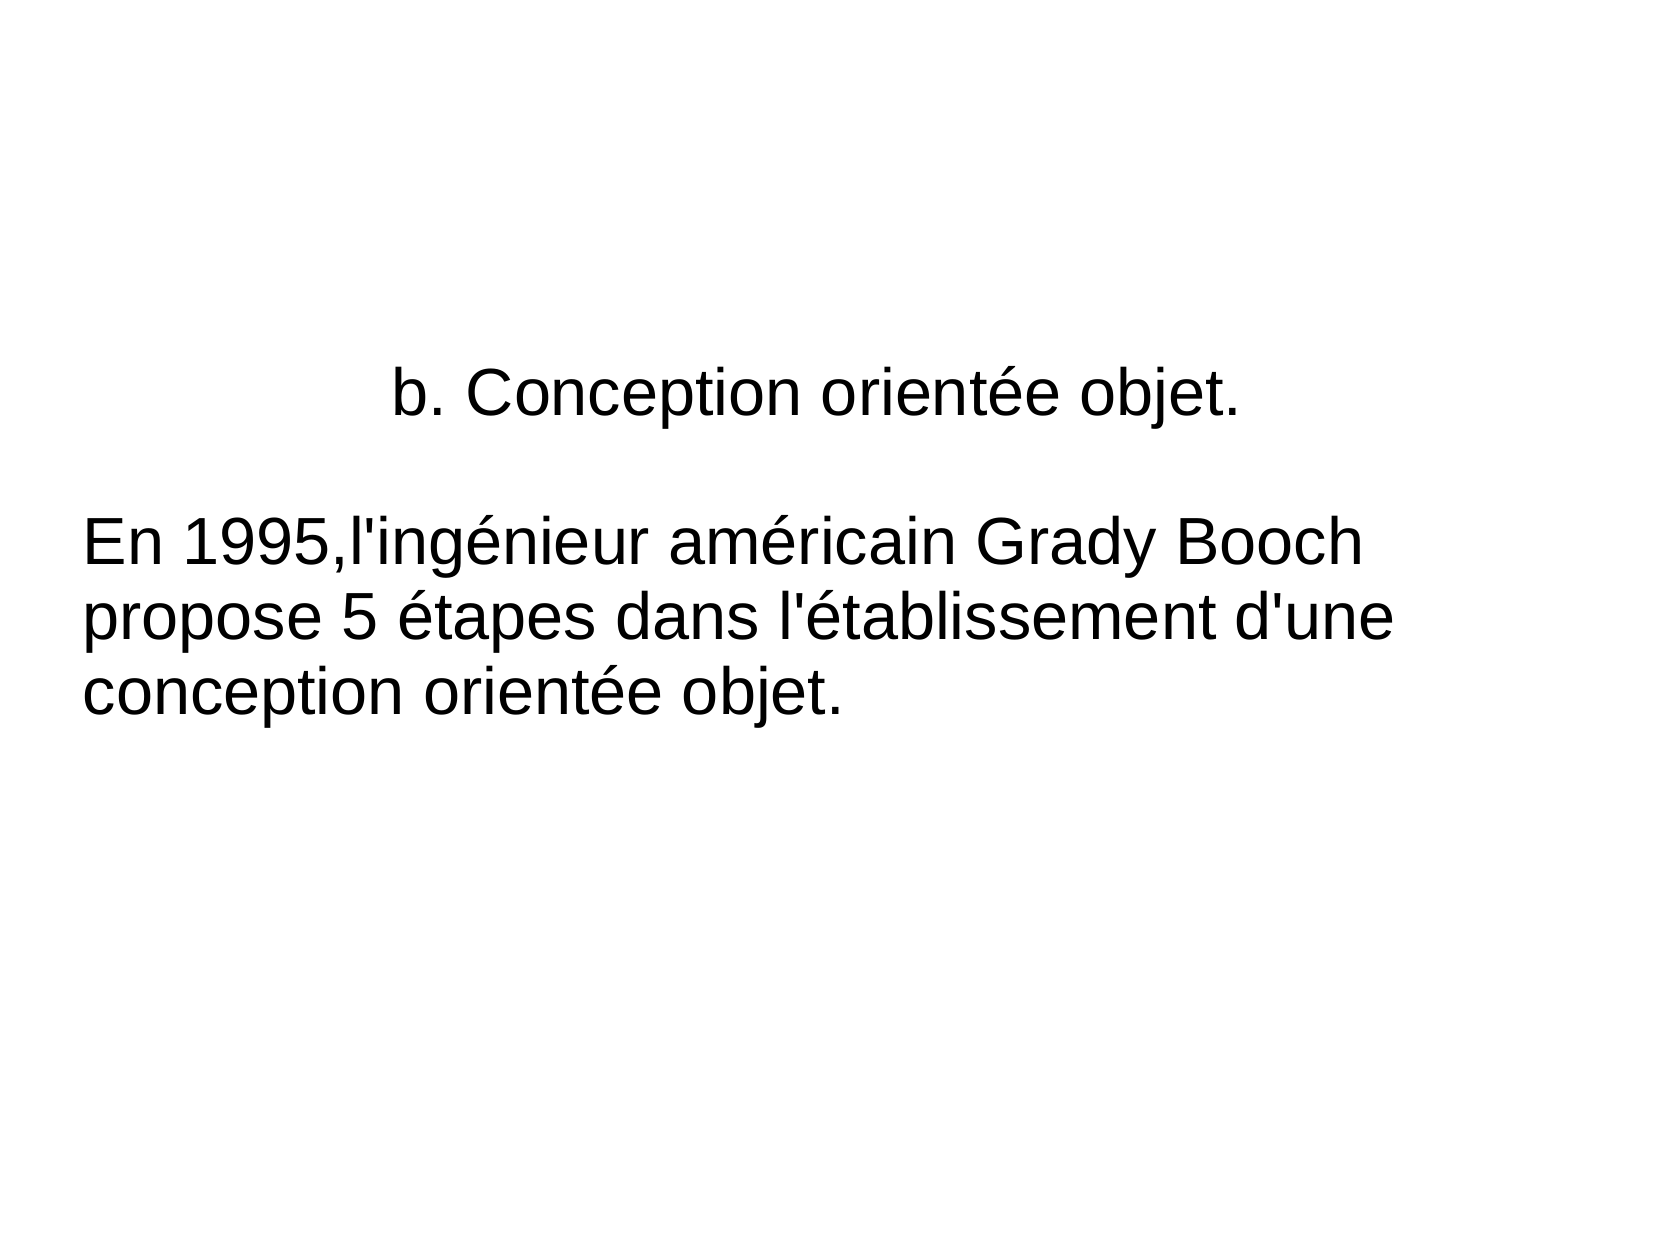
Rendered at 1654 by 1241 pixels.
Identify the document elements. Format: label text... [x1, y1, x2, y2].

subtitle b. Conception orientée objet. En 1995,l'ingénieur américain Grady Booch propose 5 étapes dans l'établissement d'une conception orientée objet. [82, 49, 1571, 1109]
